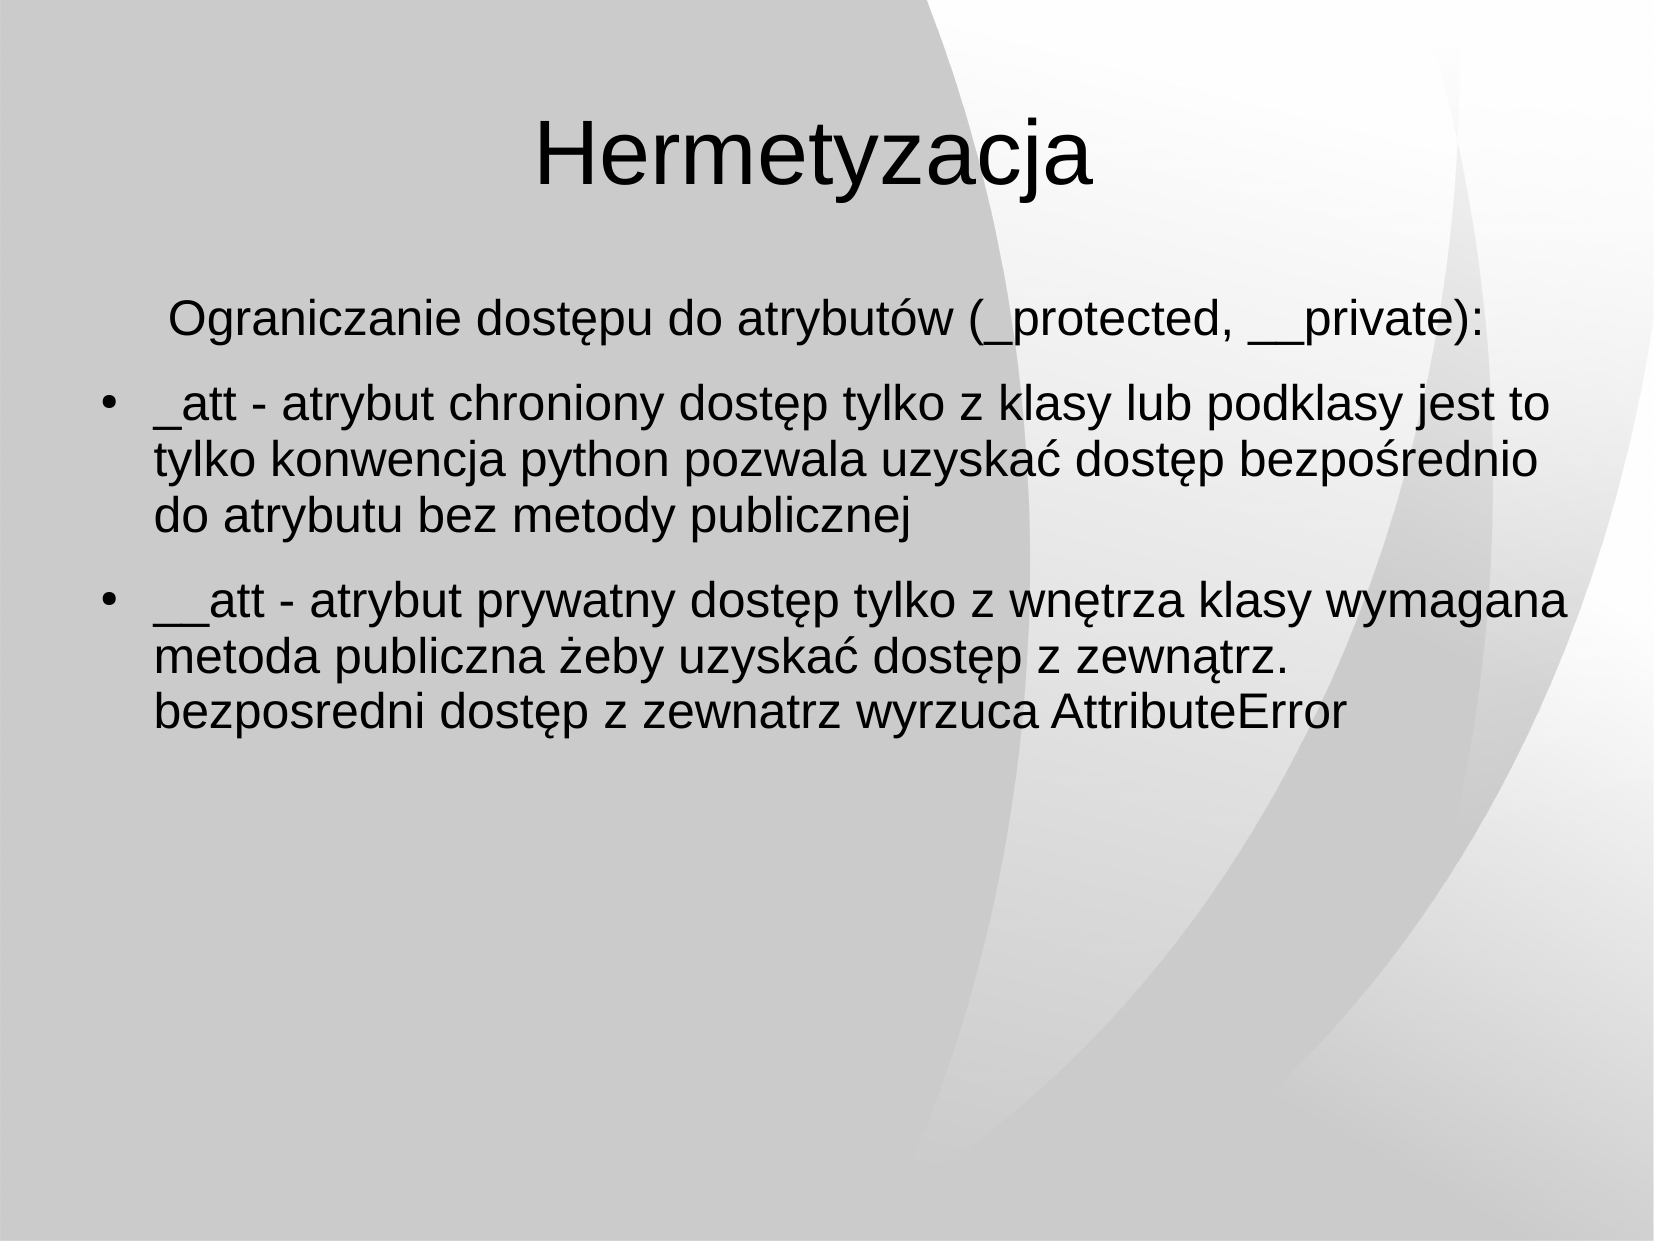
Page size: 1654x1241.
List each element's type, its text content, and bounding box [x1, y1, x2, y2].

list Ograniczanie dostępu do atrybutów (_protected, __private): _att - atrybut chroniony dostęp tylko z klasy lub podklasy jest to tylko konwencja python pozwala uzyskać dostęp bezpośrednio do atrybutu bez metody publicznej __att - atrybut prywatny dostęp tylko z wnętrza klasy wymagana metoda publiczna żeby uzyskać dostęp z zewnątrz. bezposredni dostęp z zewnatrz wyrzuca AttributeError [82, 290, 1571, 1109]
title Hermetyzacja [82, 49, 1571, 257]
picture [0, 0, 1654, 1241]
